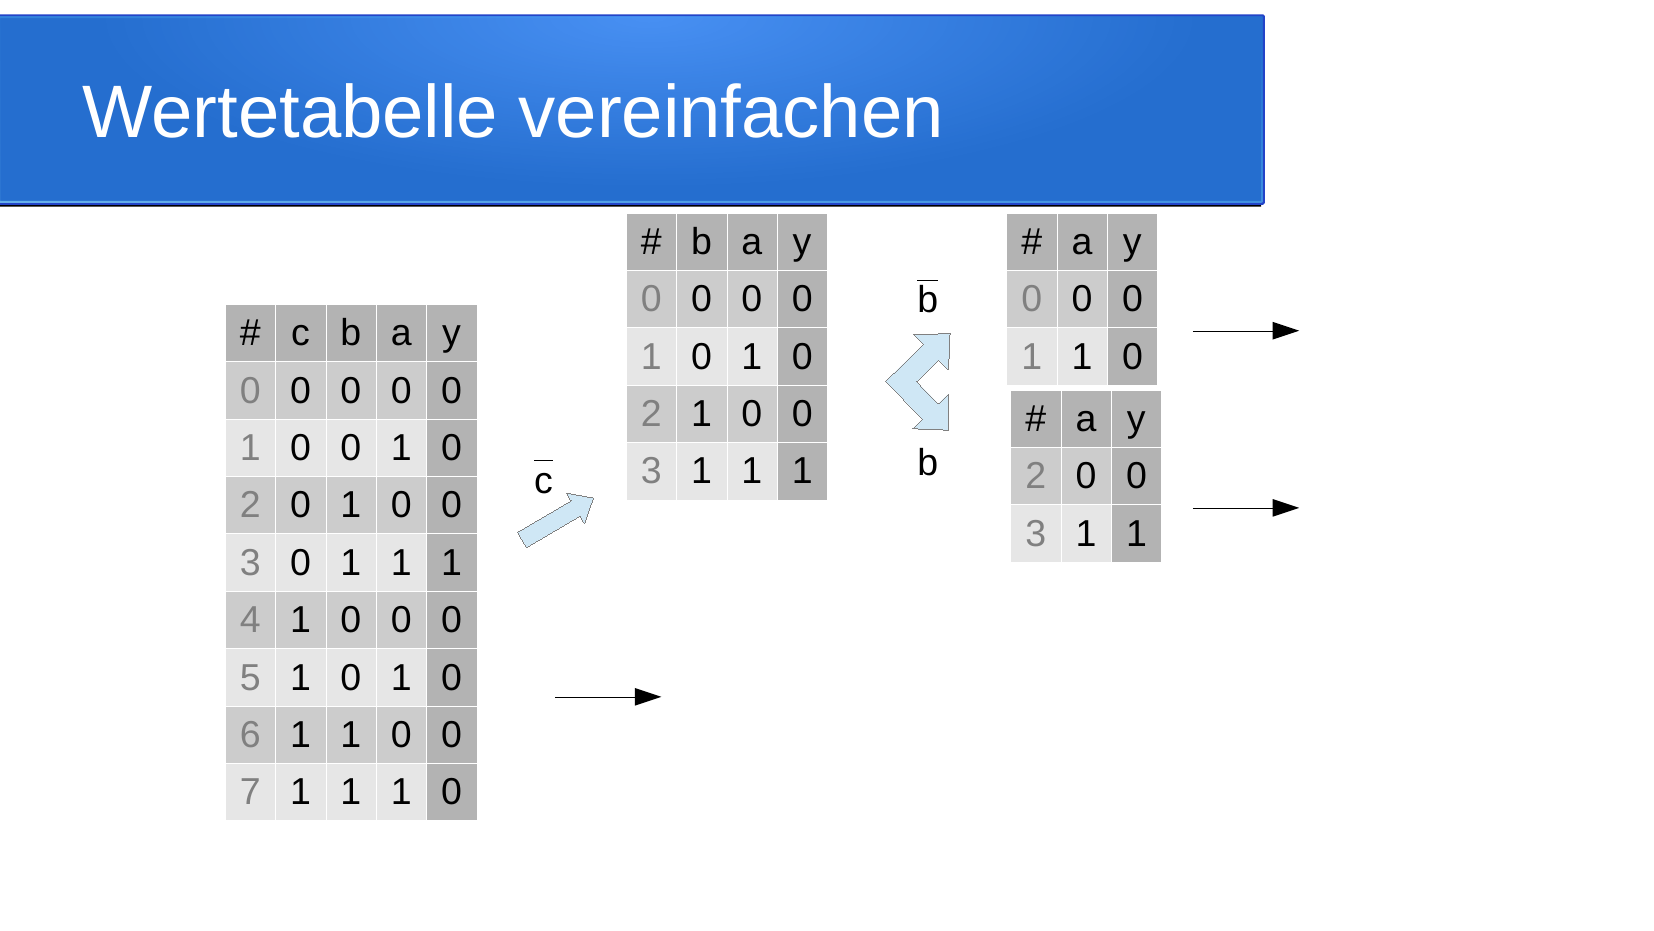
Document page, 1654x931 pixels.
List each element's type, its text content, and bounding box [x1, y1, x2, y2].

table_header b [677, 214, 727, 270]
table_cell 1 [327, 764, 376, 820]
table_cell 1 [728, 328, 777, 385]
table_cell 3 [627, 443, 676, 500]
table_header a [728, 214, 777, 270]
table_cell 0 [1108, 271, 1157, 327]
table_cell 0 [327, 649, 376, 706]
table_cell 2 [1011, 448, 1061, 504]
table_cell 1 [377, 764, 426, 820]
table_cell 2 [226, 477, 275, 533]
table_cell 1 [778, 443, 827, 500]
table_cell 1 [276, 592, 326, 648]
table_cell 1 [377, 649, 426, 706]
table_header b [327, 305, 376, 361]
table_cell 0 [377, 477, 426, 533]
table_cell 1 [677, 386, 727, 442]
table_cell 0 [377, 707, 426, 763]
table_cell 0 [778, 328, 827, 385]
table_header # [226, 305, 275, 361]
text_box c [519, 451, 591, 509]
table_cell 1 [1007, 328, 1057, 385]
table_cell 0 [427, 420, 477, 476]
table_cell 1 [677, 443, 727, 500]
table_cell 1 [226, 420, 275, 476]
table_cell 0 [327, 362, 376, 419]
text_box [885, 333, 951, 431]
table_cell 1 [276, 707, 326, 763]
table_cell 0 [427, 707, 477, 763]
table_cell 3 [1011, 505, 1061, 562]
table_header a [1058, 214, 1107, 270]
table_cell 0 [778, 271, 827, 327]
table_cell 0 [226, 362, 275, 419]
table_cell 6 [226, 707, 275, 763]
table_header y [778, 214, 827, 270]
table_cell 0 [677, 271, 727, 327]
table_cell 1 [327, 707, 376, 763]
table_cell 0 [778, 386, 827, 442]
table_cell 1 [377, 534, 426, 591]
table_cell 1 [627, 328, 676, 385]
table_cell 1 [276, 764, 326, 820]
text_box [517, 493, 594, 548]
table_cell 0 [276, 534, 326, 591]
table_cell 0 [677, 328, 727, 385]
table_cell 0 [377, 592, 426, 648]
table_cell 1 [327, 534, 376, 591]
table_cell 0 [276, 477, 326, 533]
table_cell 0 [427, 649, 477, 706]
table_cell 1 [1062, 505, 1111, 562]
table_cell 1 [1058, 328, 1107, 385]
text_box b [902, 271, 974, 328]
table_cell 1 [1112, 505, 1161, 562]
table_cell 0 [377, 362, 426, 419]
table_cell 0 [1112, 448, 1161, 504]
table_header # [1007, 214, 1057, 270]
table_header a [1062, 391, 1111, 447]
table_cell 1 [276, 649, 326, 706]
table_cell 0 [427, 764, 477, 820]
table_header a [377, 305, 426, 361]
table_cell 0 [1058, 271, 1107, 327]
table_cell 0 [627, 271, 676, 327]
table_cell 0 [276, 420, 326, 476]
table_cell 0 [1007, 271, 1057, 327]
table_cell 2 [627, 386, 676, 442]
title Wertetabelle vereinfachen [82, 35, 1235, 189]
table_cell 4 [226, 592, 275, 648]
table_header y [1112, 391, 1161, 447]
table_cell 0 [728, 386, 777, 442]
table_header # [1011, 391, 1061, 447]
table_header c [276, 305, 326, 361]
table_cell 0 [276, 362, 326, 419]
table_header # [627, 214, 676, 270]
table_cell 1 [728, 443, 777, 500]
table_header y [427, 305, 477, 361]
table_cell 1 [327, 477, 376, 533]
table_cell 0 [427, 592, 477, 648]
table_cell 3 [226, 534, 275, 591]
table_cell 0 [1108, 328, 1157, 385]
table_cell 0 [427, 362, 477, 419]
table_cell 5 [226, 649, 275, 706]
table_header y [1108, 214, 1157, 270]
table_cell 1 [377, 420, 426, 476]
text_box b [902, 434, 974, 491]
table_cell 0 [427, 477, 477, 533]
table_cell 0 [1062, 448, 1111, 504]
table_cell 1 [427, 534, 477, 591]
table_cell 7 [226, 764, 275, 820]
table_cell 0 [327, 420, 376, 476]
table_cell 0 [728, 271, 777, 327]
table_cell 0 [327, 592, 376, 648]
